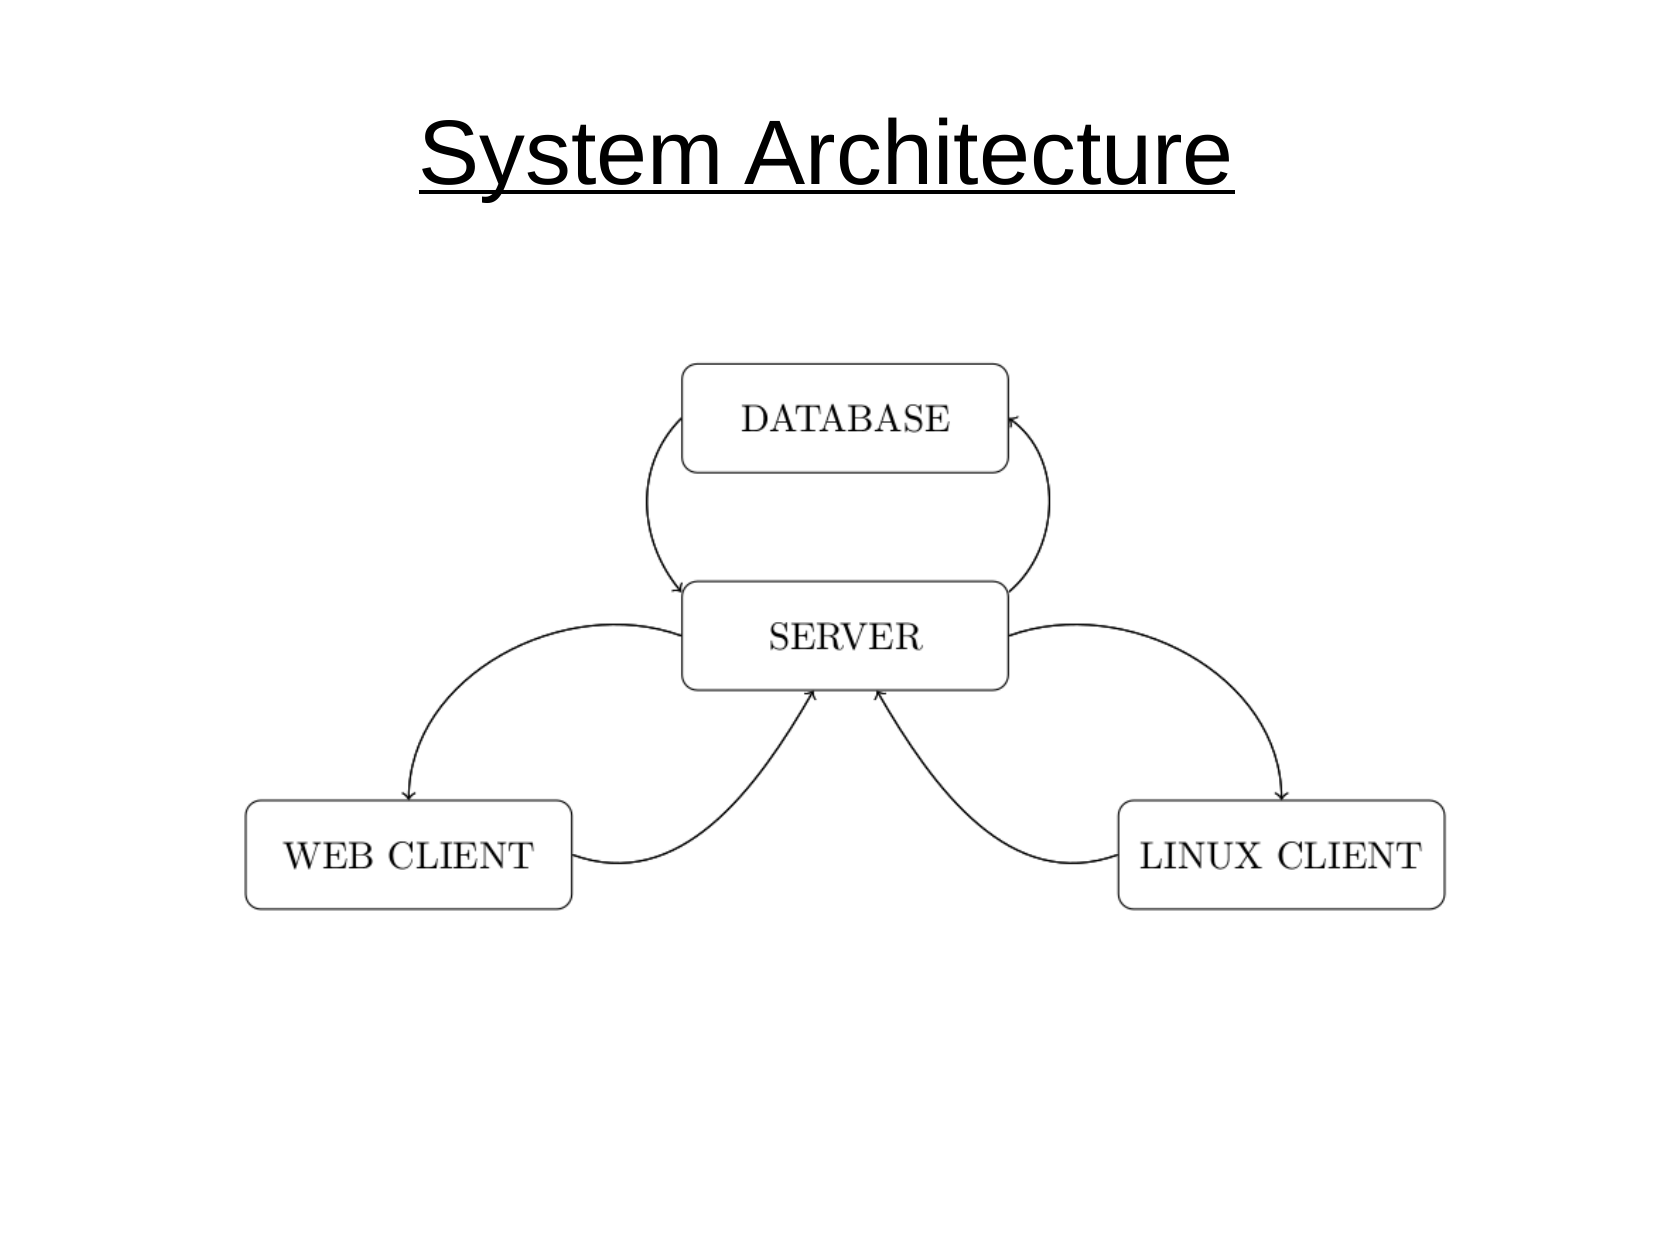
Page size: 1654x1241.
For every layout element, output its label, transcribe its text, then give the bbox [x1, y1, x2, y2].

picture [137, 290, 1517, 1010]
title System Architecture [82, 49, 1571, 257]
